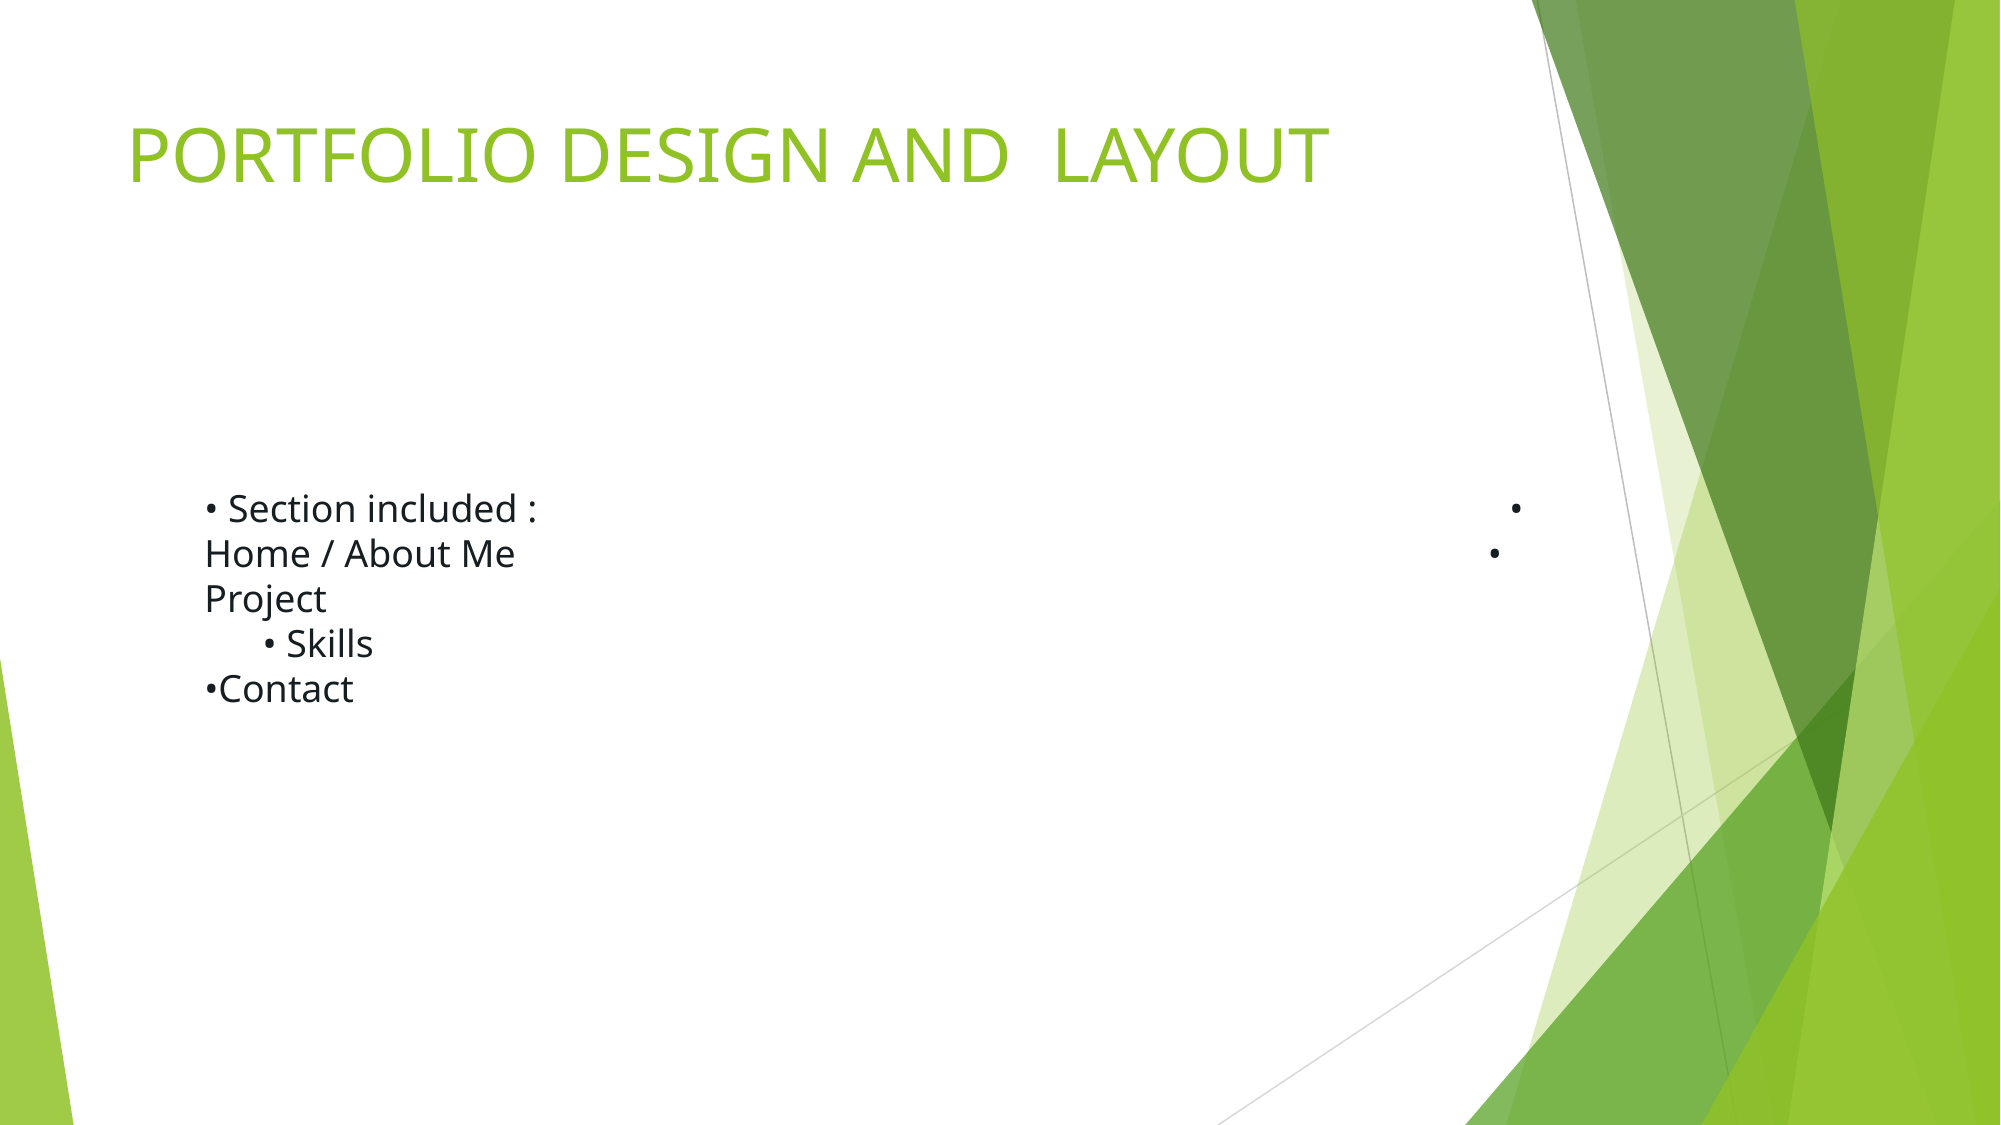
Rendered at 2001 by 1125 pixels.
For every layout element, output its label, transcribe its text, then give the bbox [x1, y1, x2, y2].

list • Section included : • Home / About Me • Project • Skills •Contact [189, 477, 1638, 880]
title PORTFOLIO DESIGN AND LAYOUT [111, 99, 1522, 317]
